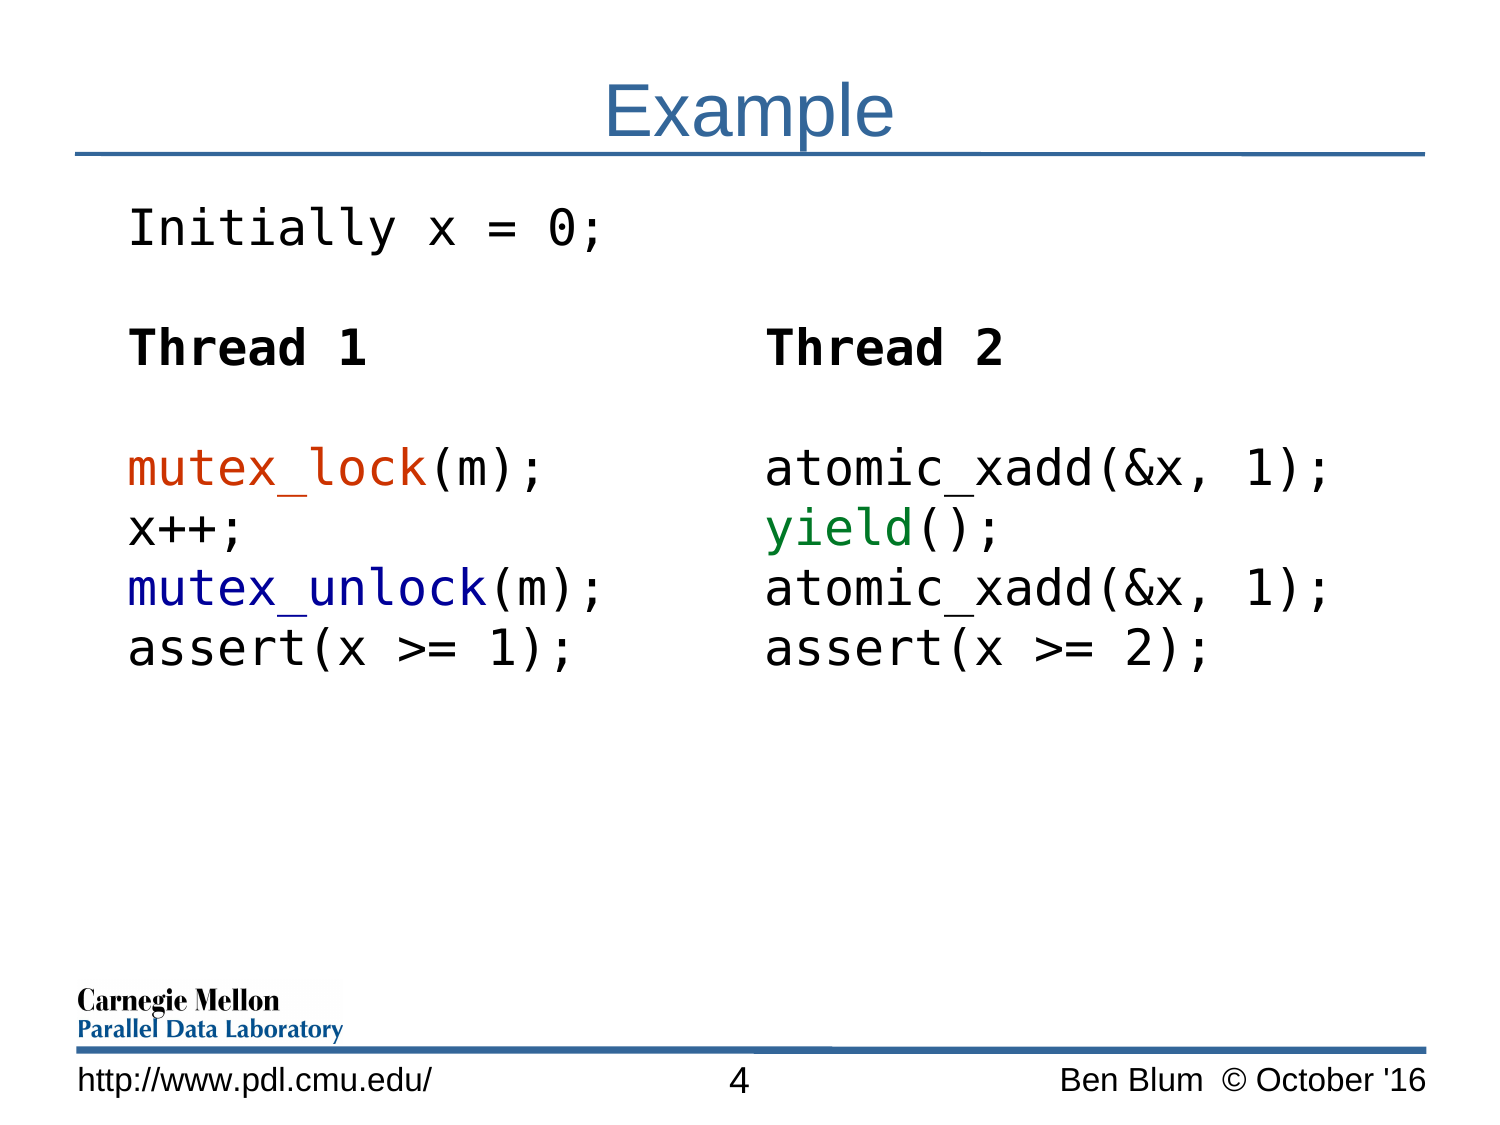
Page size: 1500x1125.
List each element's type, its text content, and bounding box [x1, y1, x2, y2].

title Example [112, 50, 1388, 163]
text_box Initially x = 0; Thread 1 mutex_lock(m); x++; mutex_unlock(m); assert(x >= 1); [112, 187, 750, 826]
text_box Thread 2 atomic_xadd(&x, 1); yield(); atomic_xadd(&x, 1); assert(x >= 2); [750, 187, 1388, 826]
picture [77, 979, 343, 1044]
